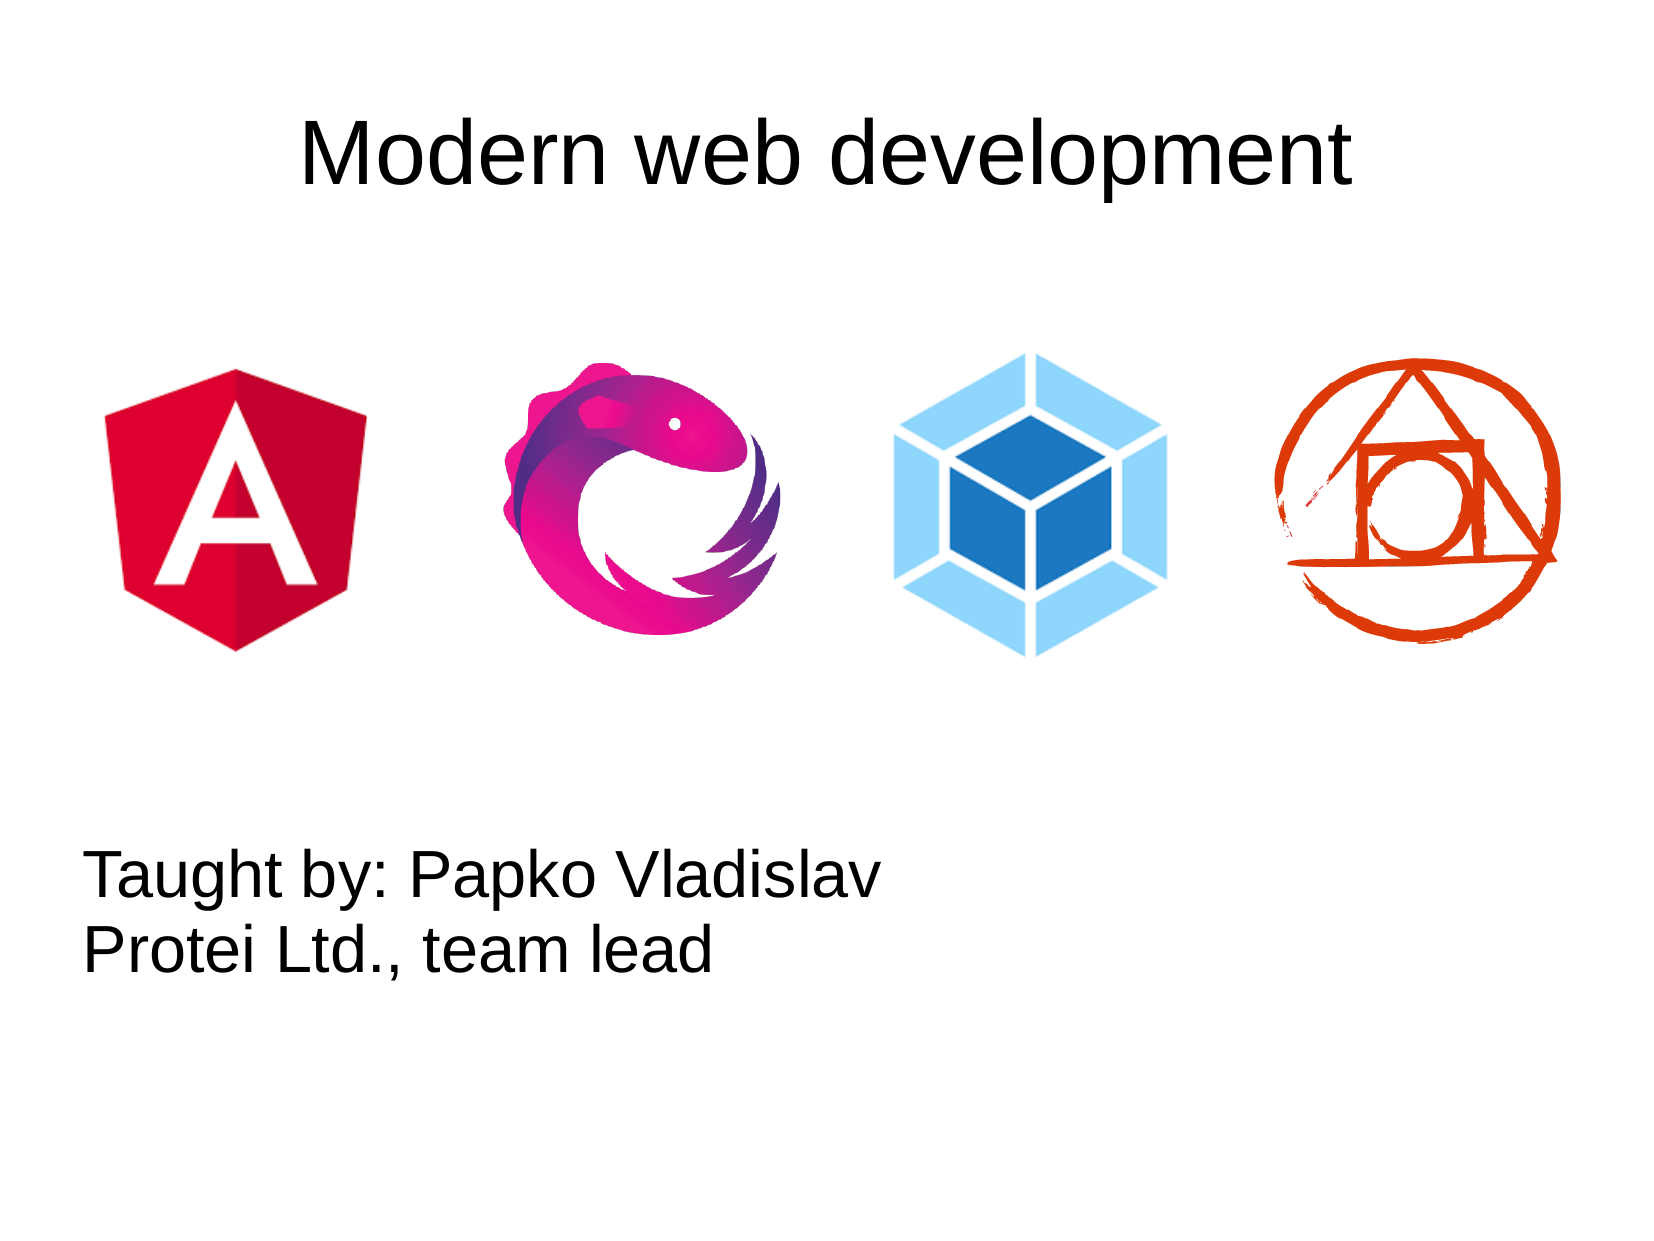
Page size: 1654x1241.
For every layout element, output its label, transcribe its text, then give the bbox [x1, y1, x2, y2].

subtitle Taught by: Papko Vladislav Protei Ltd., team lead [82, 290, 1571, 1010]
title Modern web development [82, 49, 1571, 257]
picture [1271, 356, 1561, 646]
picture [502, 359, 781, 638]
picture [60, 327, 412, 680]
picture [855, 329, 1207, 682]
